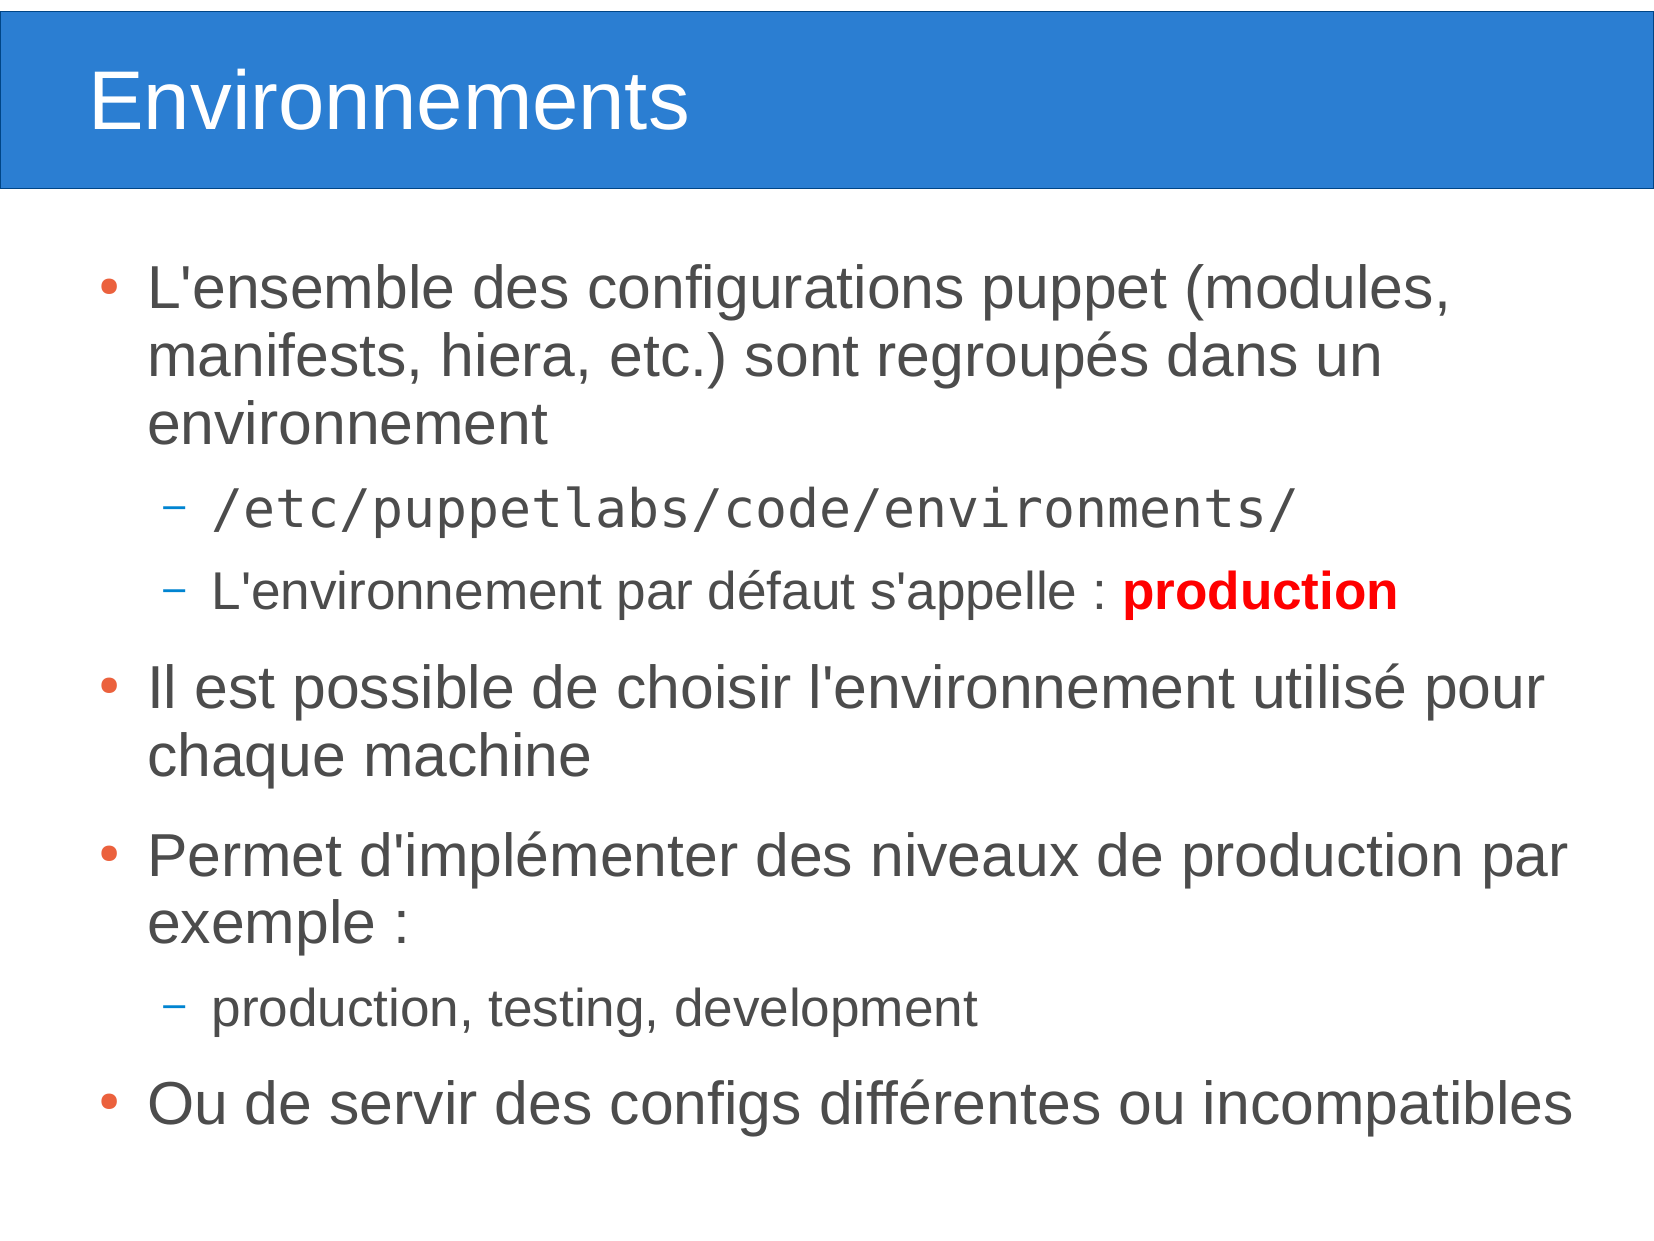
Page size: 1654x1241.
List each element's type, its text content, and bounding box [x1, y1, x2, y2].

title Environnements [0, 11, 1654, 189]
list L'ensemble des configurations puppet (modules, manifests, hiera, etc.) sont regroupés dans un environnement /etc/puppetlabs/code/environments/ L'environnement par défaut s'appelle : production Il est possible de choisir l'environnement utilisé pour chaque machine Permet d'implémenter des niveaux de production par exemple : production, testing, development Ou de servir des configs différentes ou incompatibles [82, 253, 1583, 1193]
